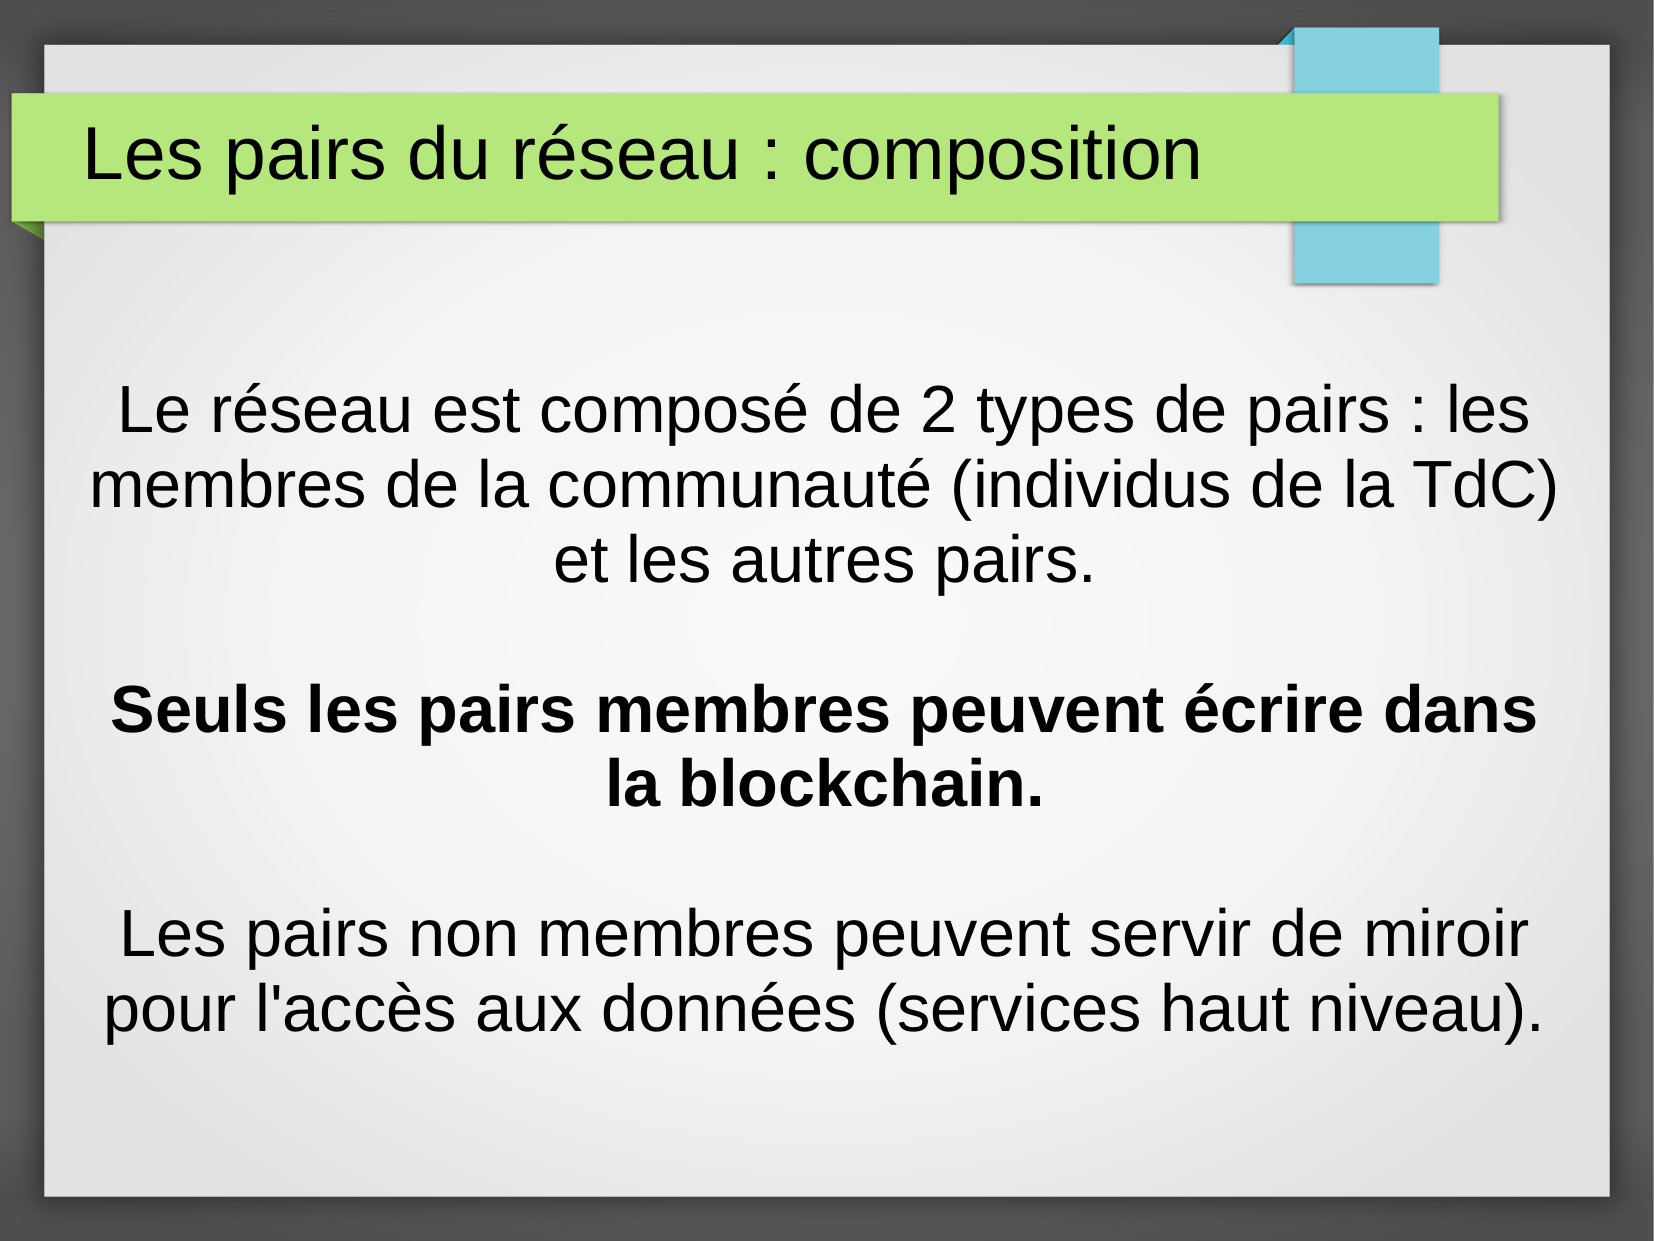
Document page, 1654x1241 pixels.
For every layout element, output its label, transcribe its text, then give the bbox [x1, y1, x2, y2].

picture [0, 0, 1654, 1241]
title Les pairs du réseau : composition [82, 94, 1501, 213]
subtitle Le réseau est composé de 2 types de pairs : les membres de la communauté (individus de la TdC) et les autres pairs. Seuls les pairs membres peuvent écrire dans la blockchain. Les pairs non membres peuvent servir de miroir pour l'accès aux données (services haut niveau). [81, 349, 1570, 1069]
